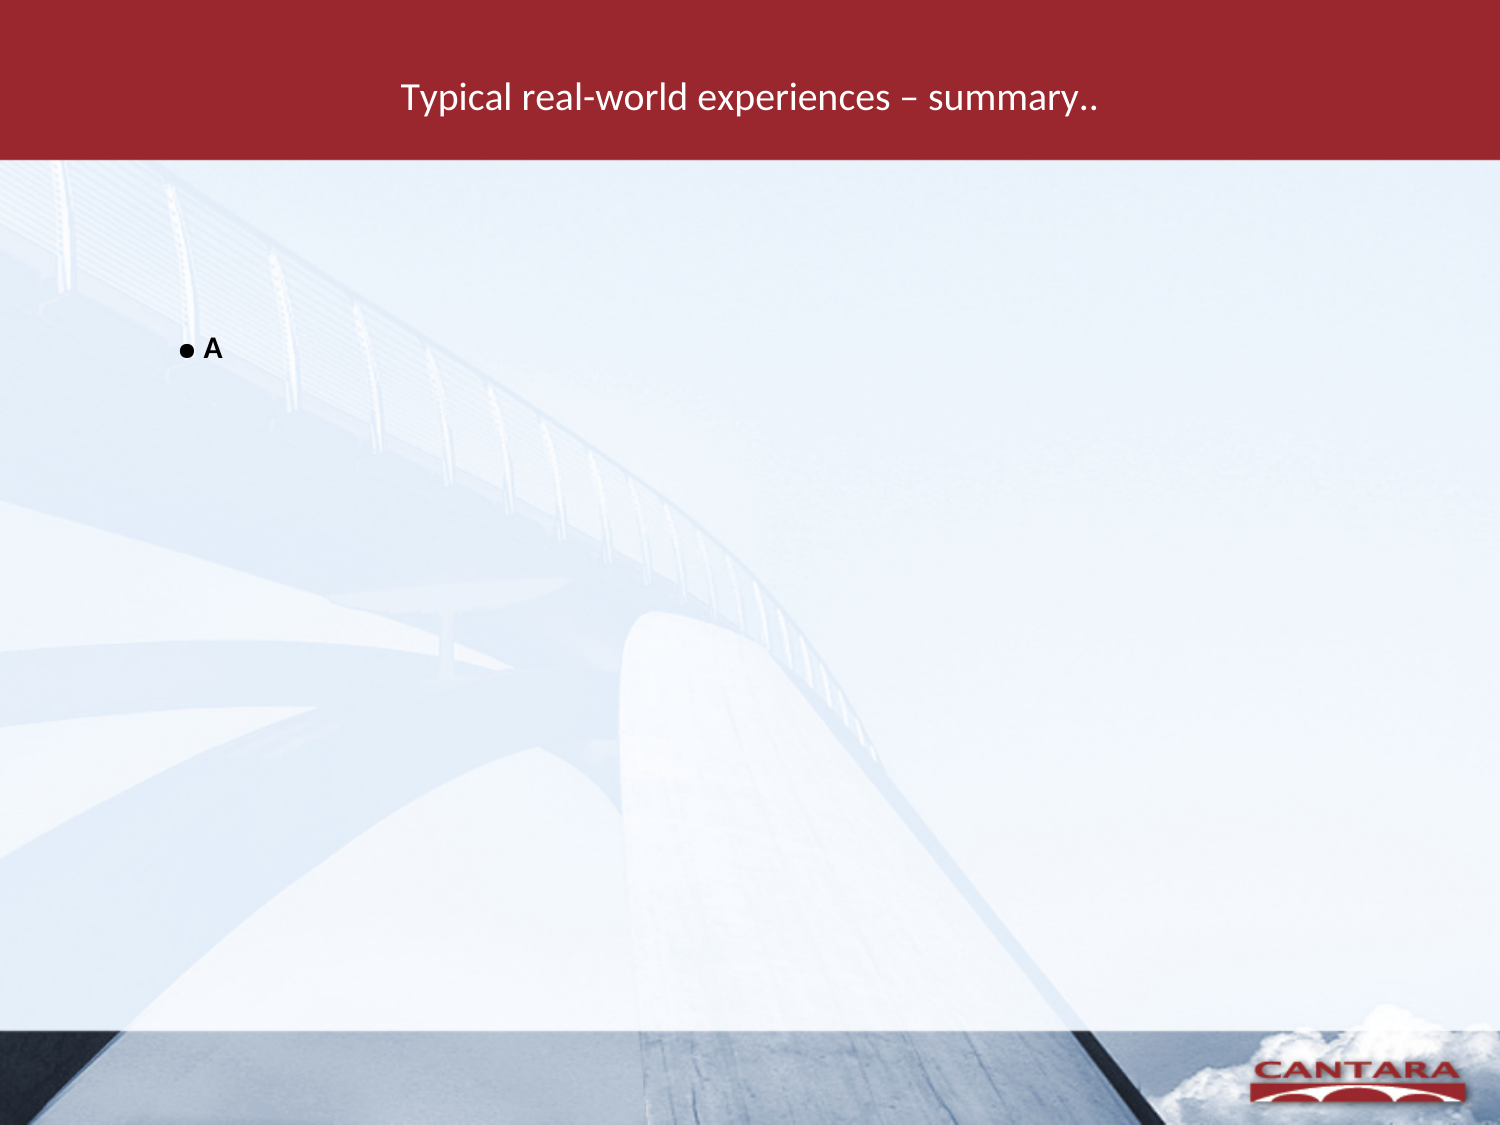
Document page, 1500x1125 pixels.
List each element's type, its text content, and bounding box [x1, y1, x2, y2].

picture [0, 0, 1500, 1125]
text_box A [162, 312, 1363, 458]
text_box Typical real-world experiences – summary.. [75, 45, 1426, 163]
